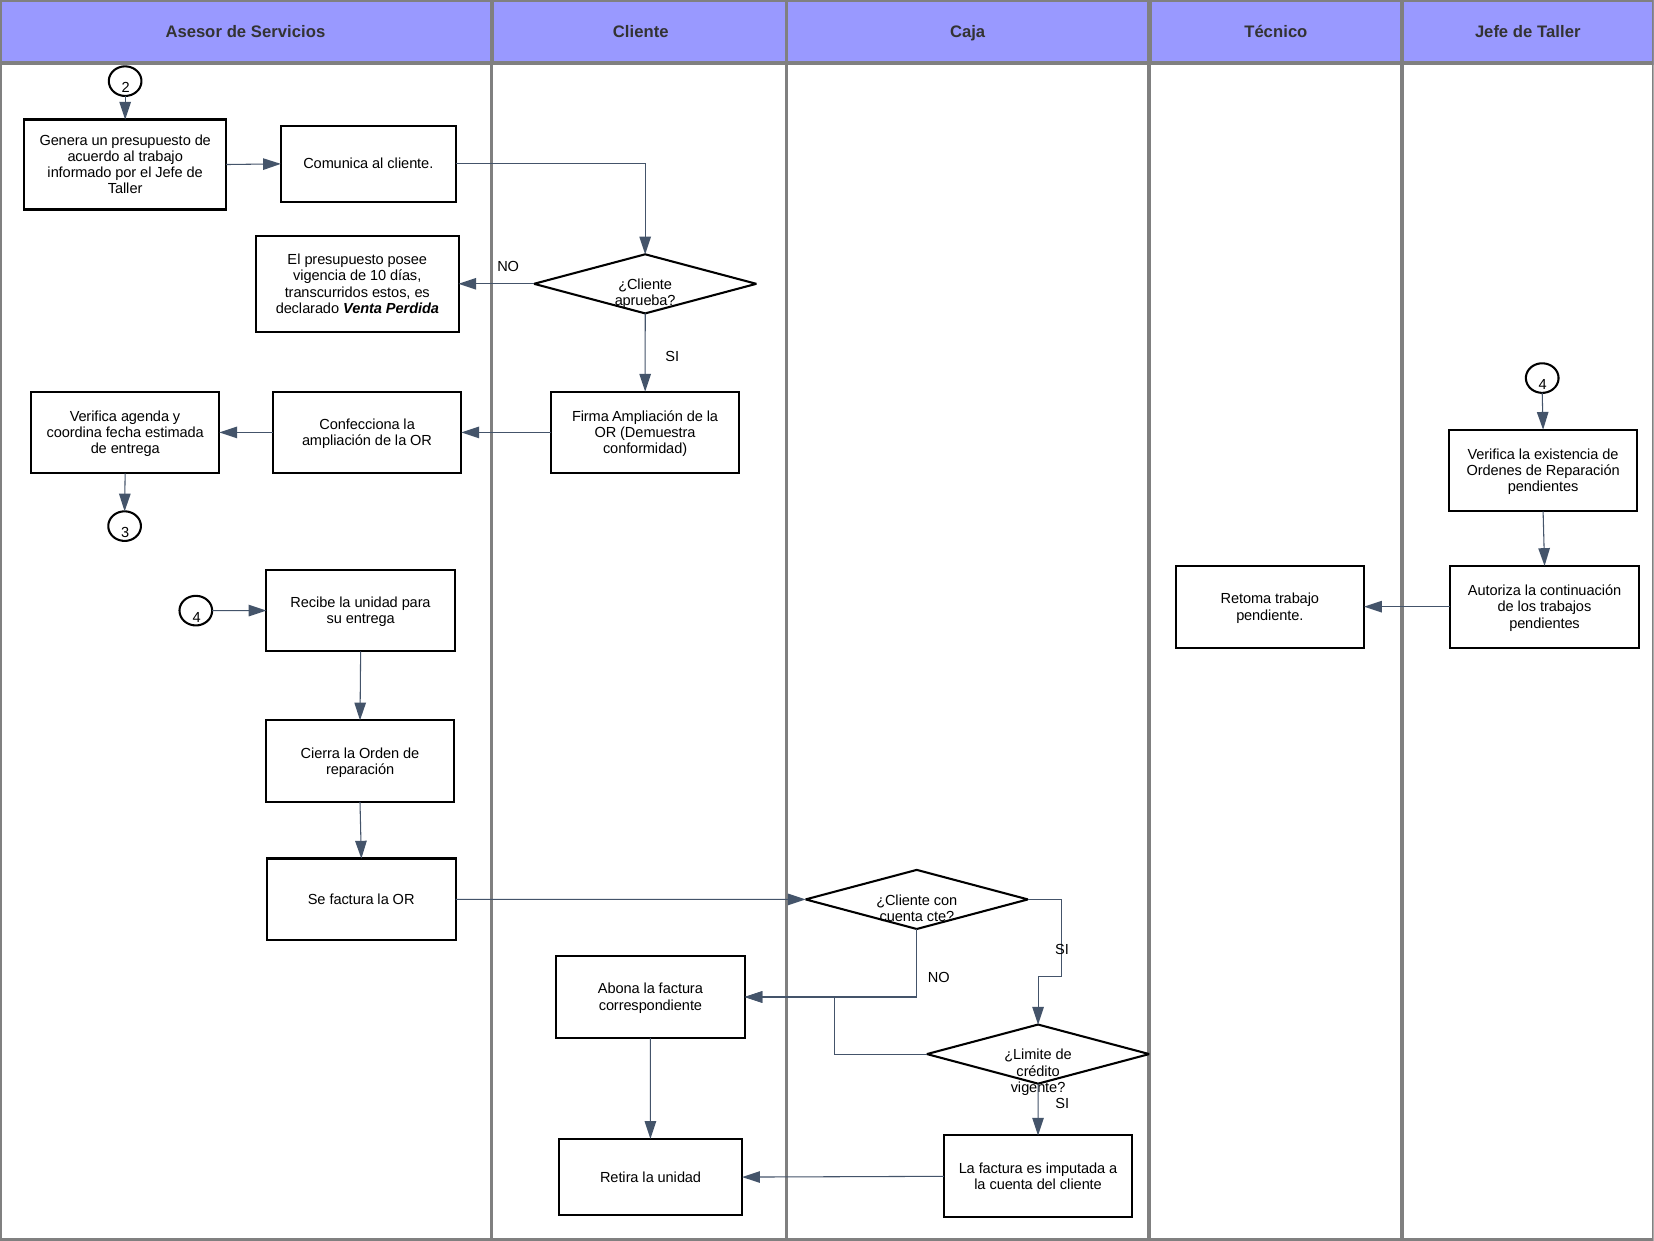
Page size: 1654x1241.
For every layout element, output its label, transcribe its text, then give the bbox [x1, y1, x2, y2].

text_box Caja [786, 0, 1150, 64]
text_box Firma Ampliación de la OR (Demuestra conformidad) [550, 391, 740, 474]
text_box Comunica al cliente. [280, 126, 456, 202]
text_box Jefe de Taller [1402, 0, 1654, 64]
text_box 4 [179, 595, 213, 626]
text_box SI [1038, 934, 1086, 966]
text_box Cliente [492, 0, 786, 63]
text_box NO [481, 251, 535, 293]
text_box El presupuesto posee vigencia de 10 días, transcurridos estos, es declarado Venta Perdida [256, 235, 459, 332]
text_box Se factura la OR [267, 858, 456, 941]
text_box SI [648, 340, 696, 372]
text_box Autoriza la continuación de los trabajos pendientes [1450, 565, 1639, 648]
text_box NO [912, 961, 966, 1003]
text_box SI [1038, 1087, 1086, 1119]
text_box Verifica la existencia de Ordenes de Reparación pendientes [1448, 429, 1638, 512]
text_box Retira la unidad [558, 1138, 743, 1216]
text_box 2 [108, 66, 142, 96]
text_box Técnico [1150, 0, 1402, 64]
text_box ¿Limite de crédito vigente? [927, 1024, 1150, 1084]
text_box ¿Cliente con cuenta cte? [806, 869, 1027, 929]
text_box Confecciona la ampliación de la OR [272, 391, 462, 474]
text_box 3 [108, 511, 141, 541]
text_box Abona la factura correspondiente [556, 956, 745, 1038]
text_box Verifica agenda y coordina fecha estimada de entrega [30, 391, 220, 474]
text_box Genera un presupuesto de acuerdo al trabajo informado por el Jefe de Taller [24, 119, 227, 210]
text_box Retoma trabajo pendiente. [1175, 565, 1365, 648]
text_box 4 [1525, 363, 1559, 393]
text_box Recibe la unidad para su entrega [266, 569, 455, 652]
text_box La factura es imputada a la cuenta del cliente [943, 1135, 1133, 1218]
text_box ¿Cliente aprueba? [535, 254, 757, 314]
text_box Cierra la Orden de reparación [265, 720, 455, 802]
text_box Asesor de Servicios [0, 0, 492, 63]
